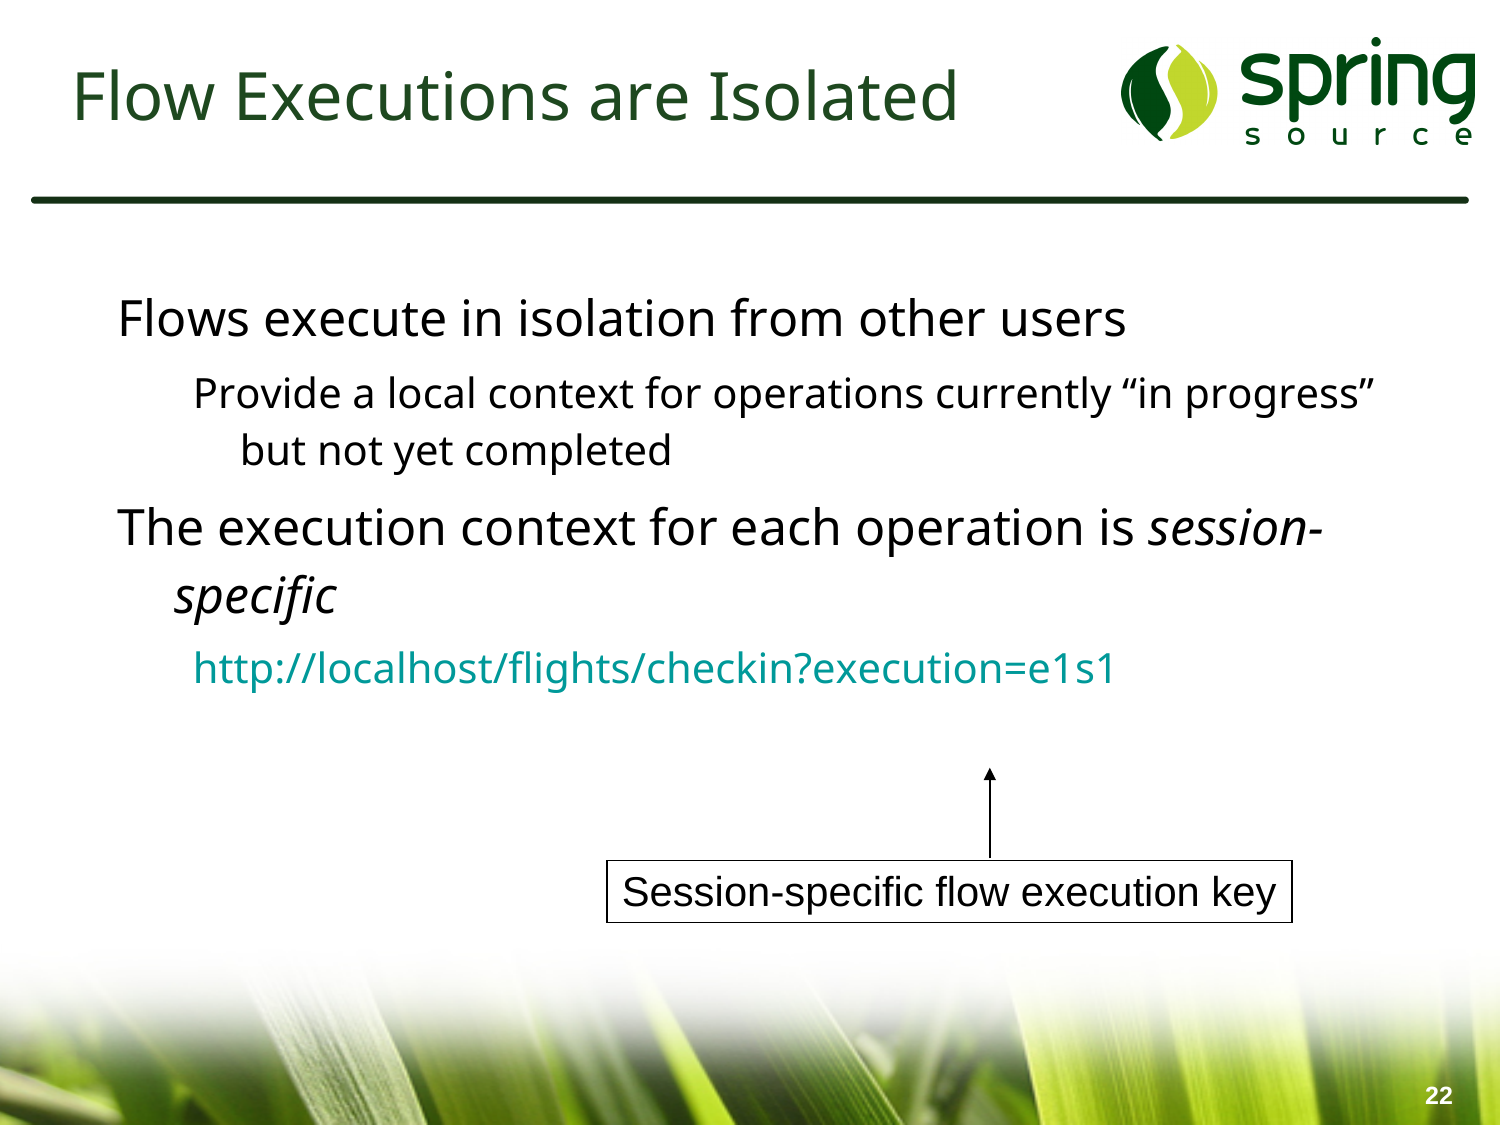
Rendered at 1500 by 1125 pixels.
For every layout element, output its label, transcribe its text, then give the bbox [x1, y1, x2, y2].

picture [0, 944, 1500, 1125]
text_box Session-specific flow execution key [607, 860, 1293, 923]
title Flow Executions are Isolated [56, 13, 1089, 176]
picture [1121, 37, 1475, 145]
list Flows execute in isolation from other users Provide a local context for operations currently “in progress” but not yet completed The execution context for each operation is session-specific http://localhost/flights/checkin?execution=e1s1 [103, 275, 1445, 938]
